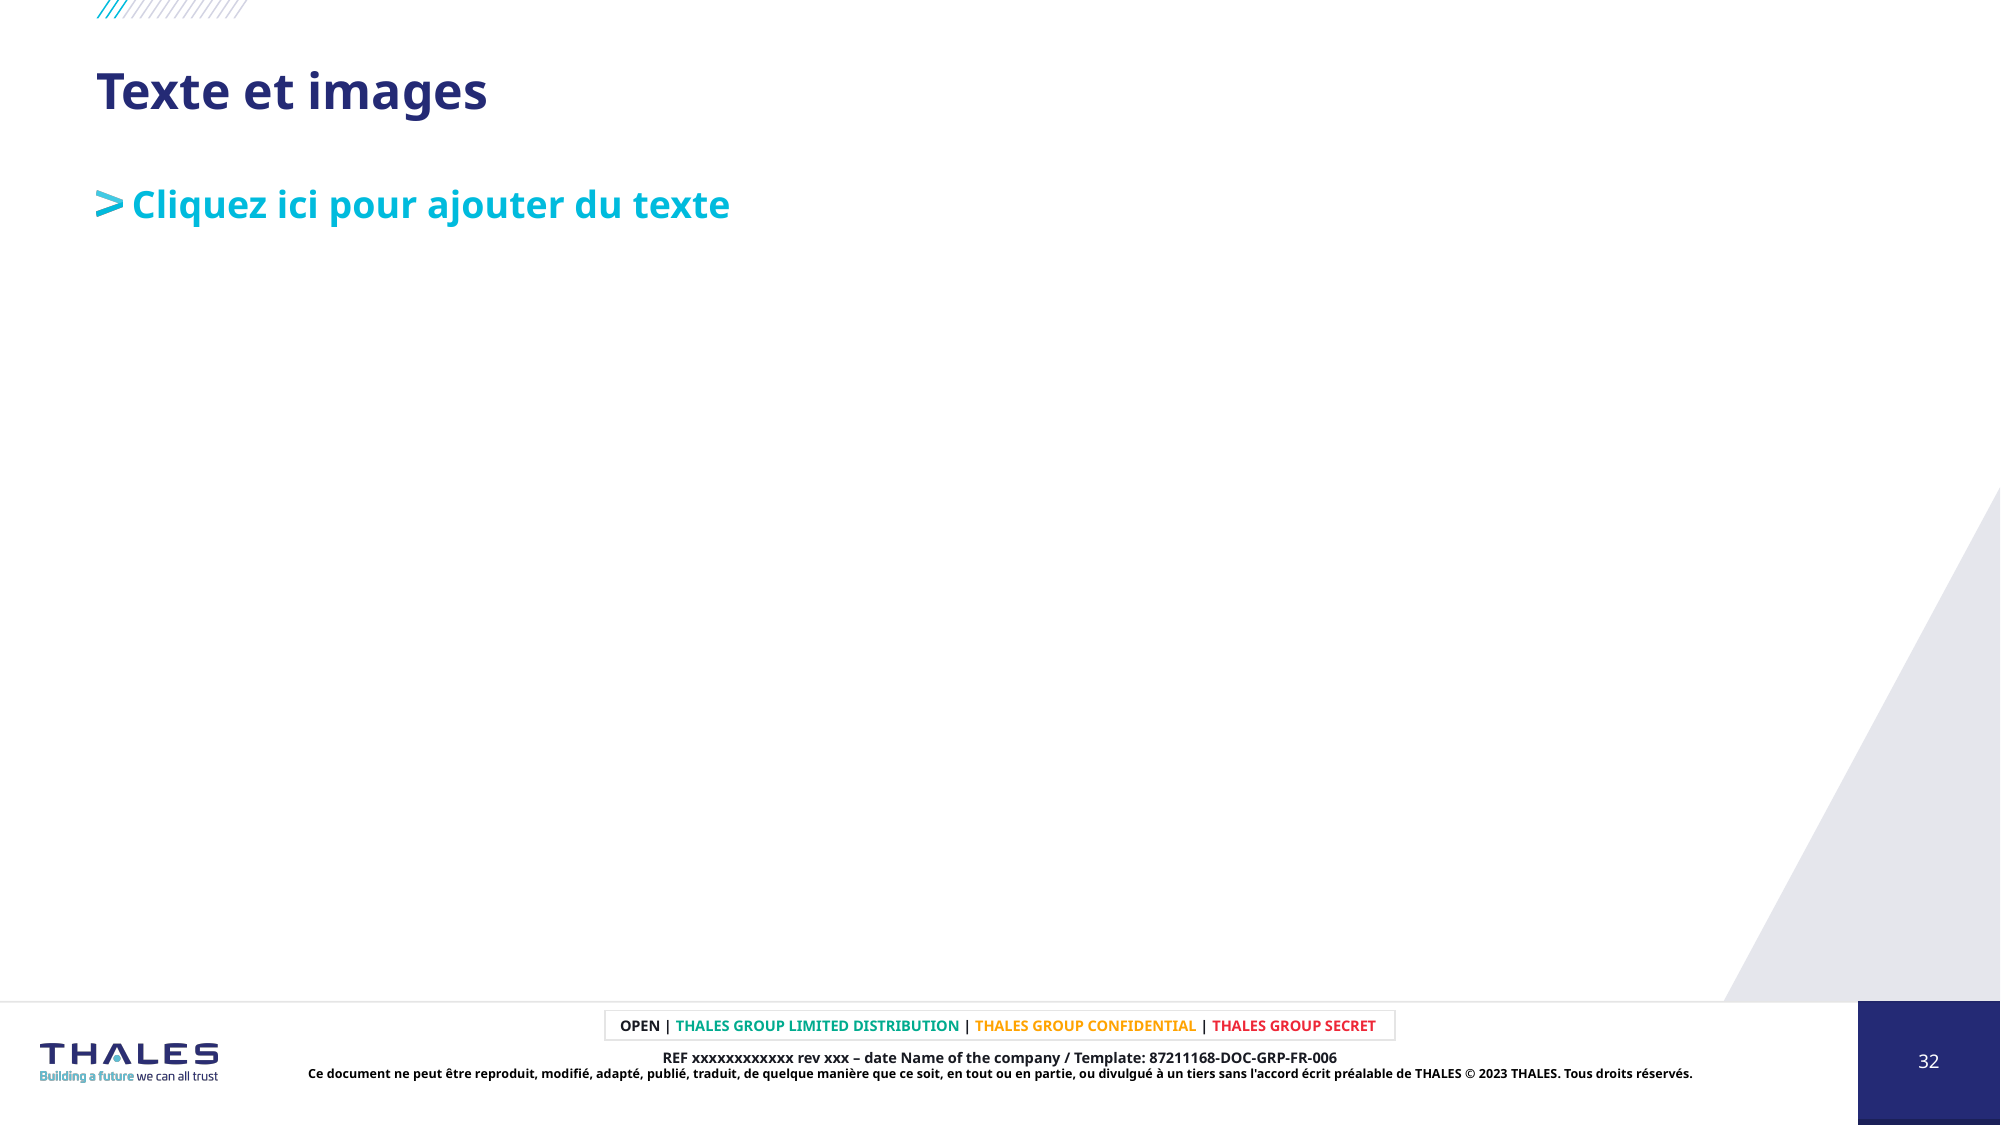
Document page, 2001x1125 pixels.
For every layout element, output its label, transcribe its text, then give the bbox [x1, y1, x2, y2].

title Texte et images [96, 59, 1207, 120]
list Cliquez ici pour ajouter du texte [96, 174, 779, 920]
picture [40, 1043, 218, 1083]
